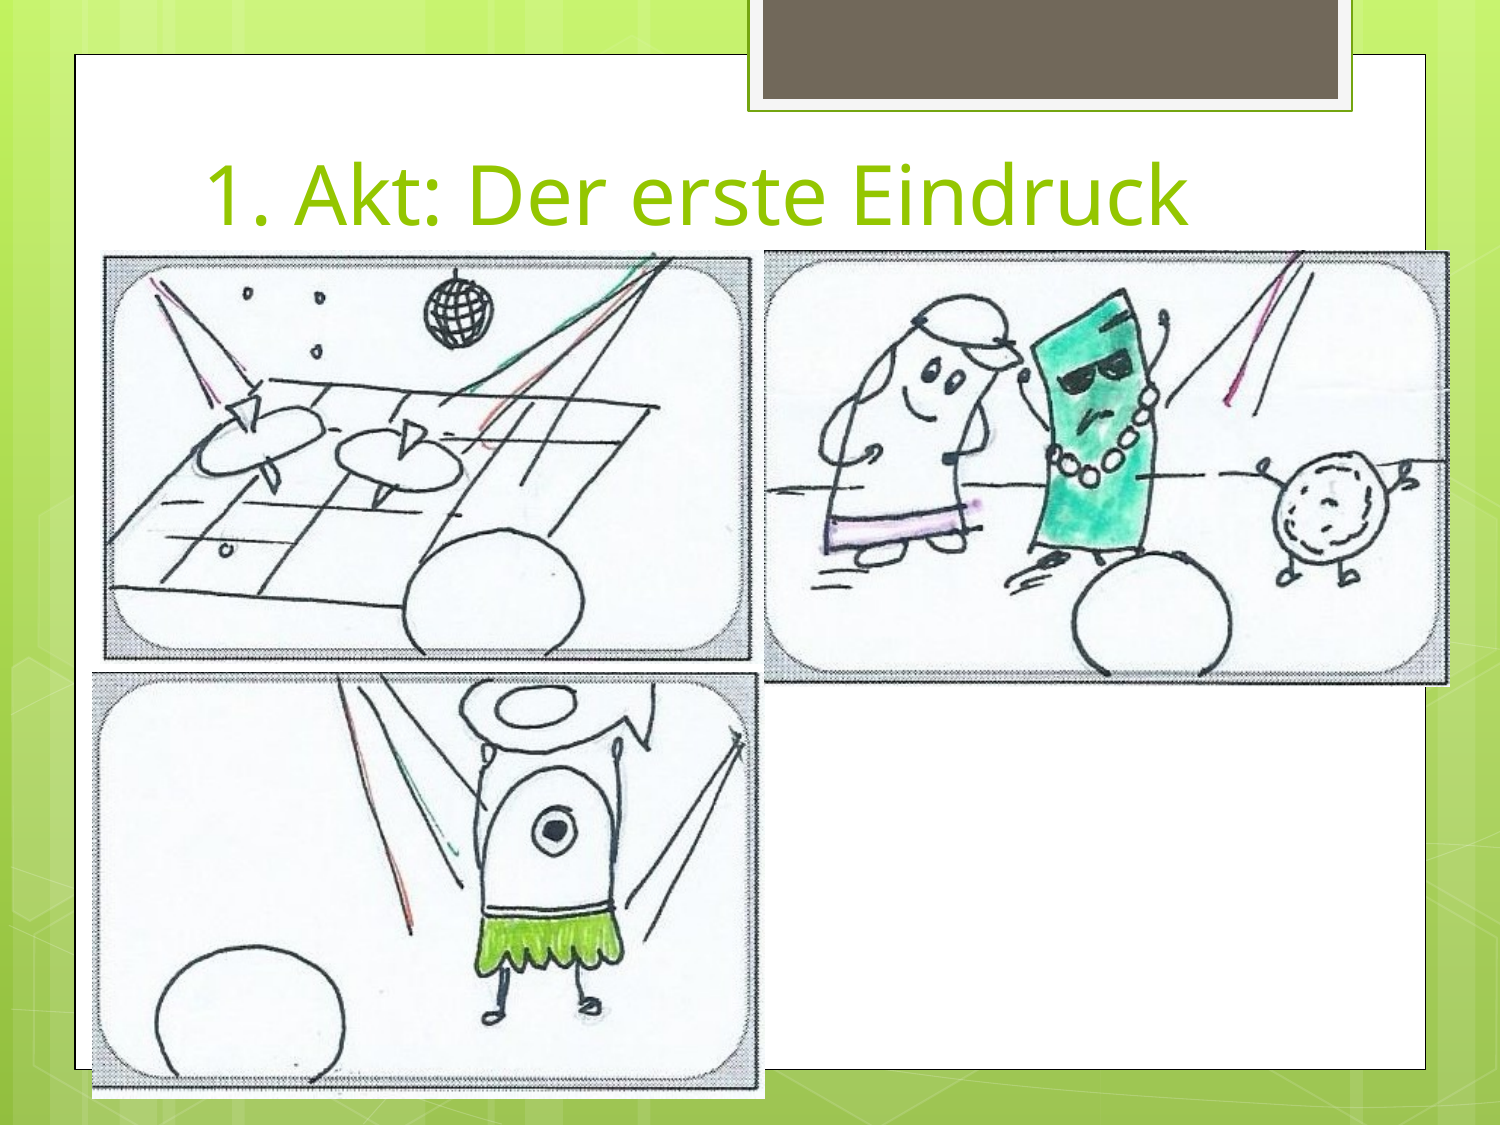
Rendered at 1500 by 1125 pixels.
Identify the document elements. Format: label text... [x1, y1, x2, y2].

title 1. Akt: Der erste Eindruck [187, 62, 1341, 250]
picture [92, 250, 1450, 1099]
